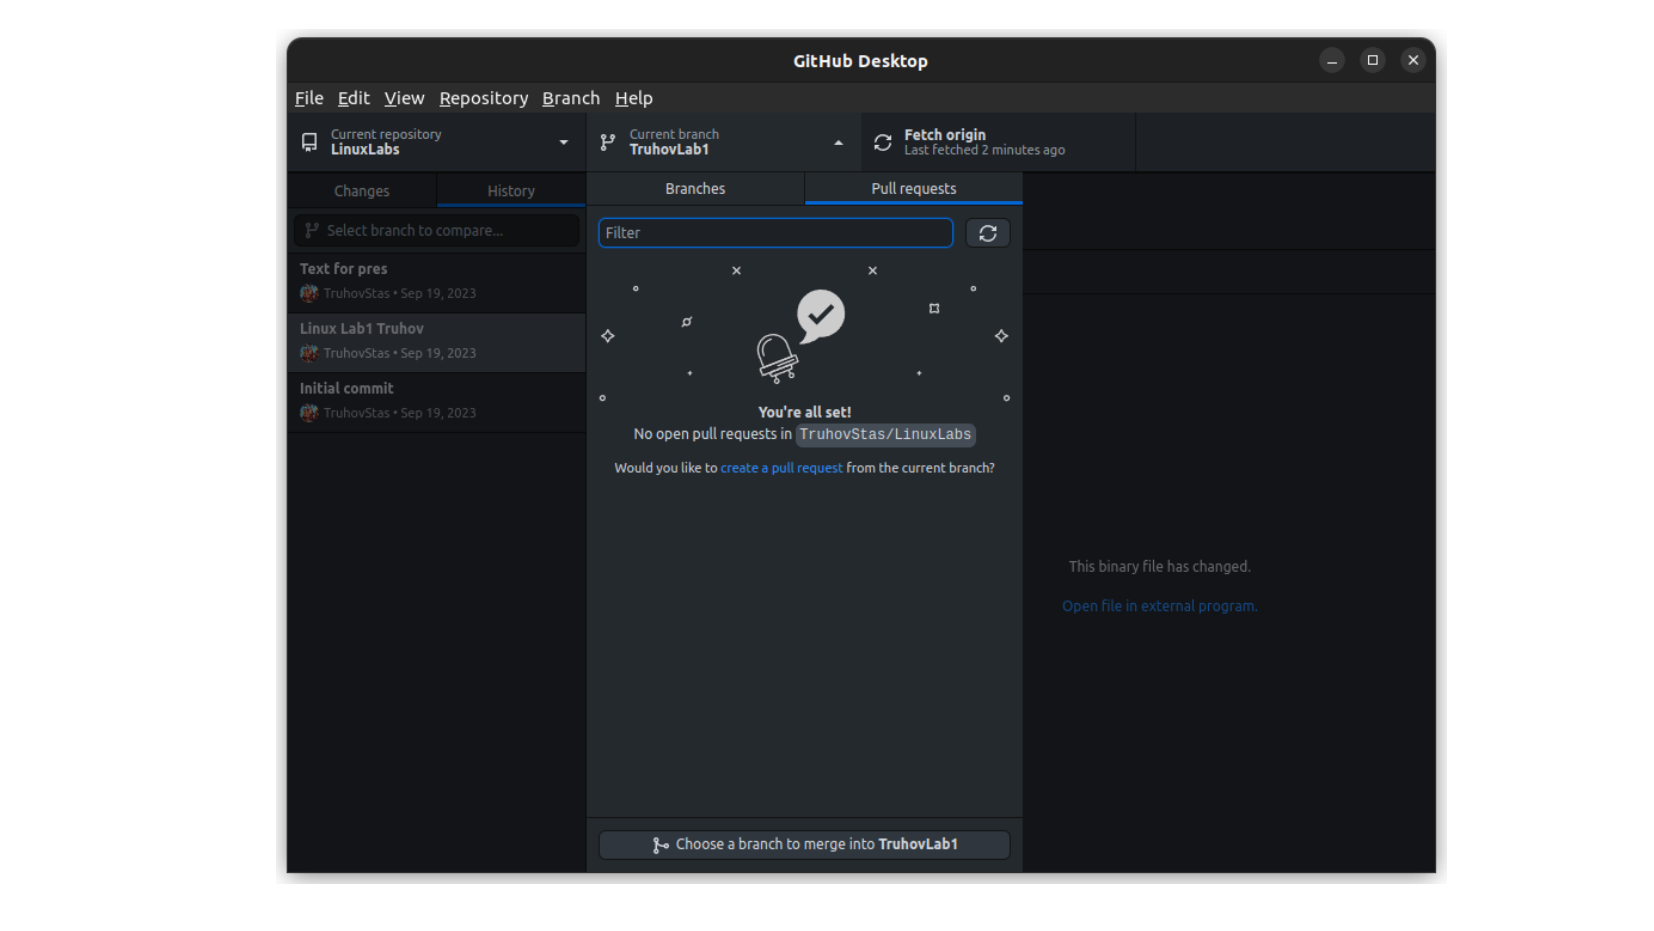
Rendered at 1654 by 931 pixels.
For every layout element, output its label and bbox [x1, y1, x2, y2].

picture [276, 29, 1447, 884]
